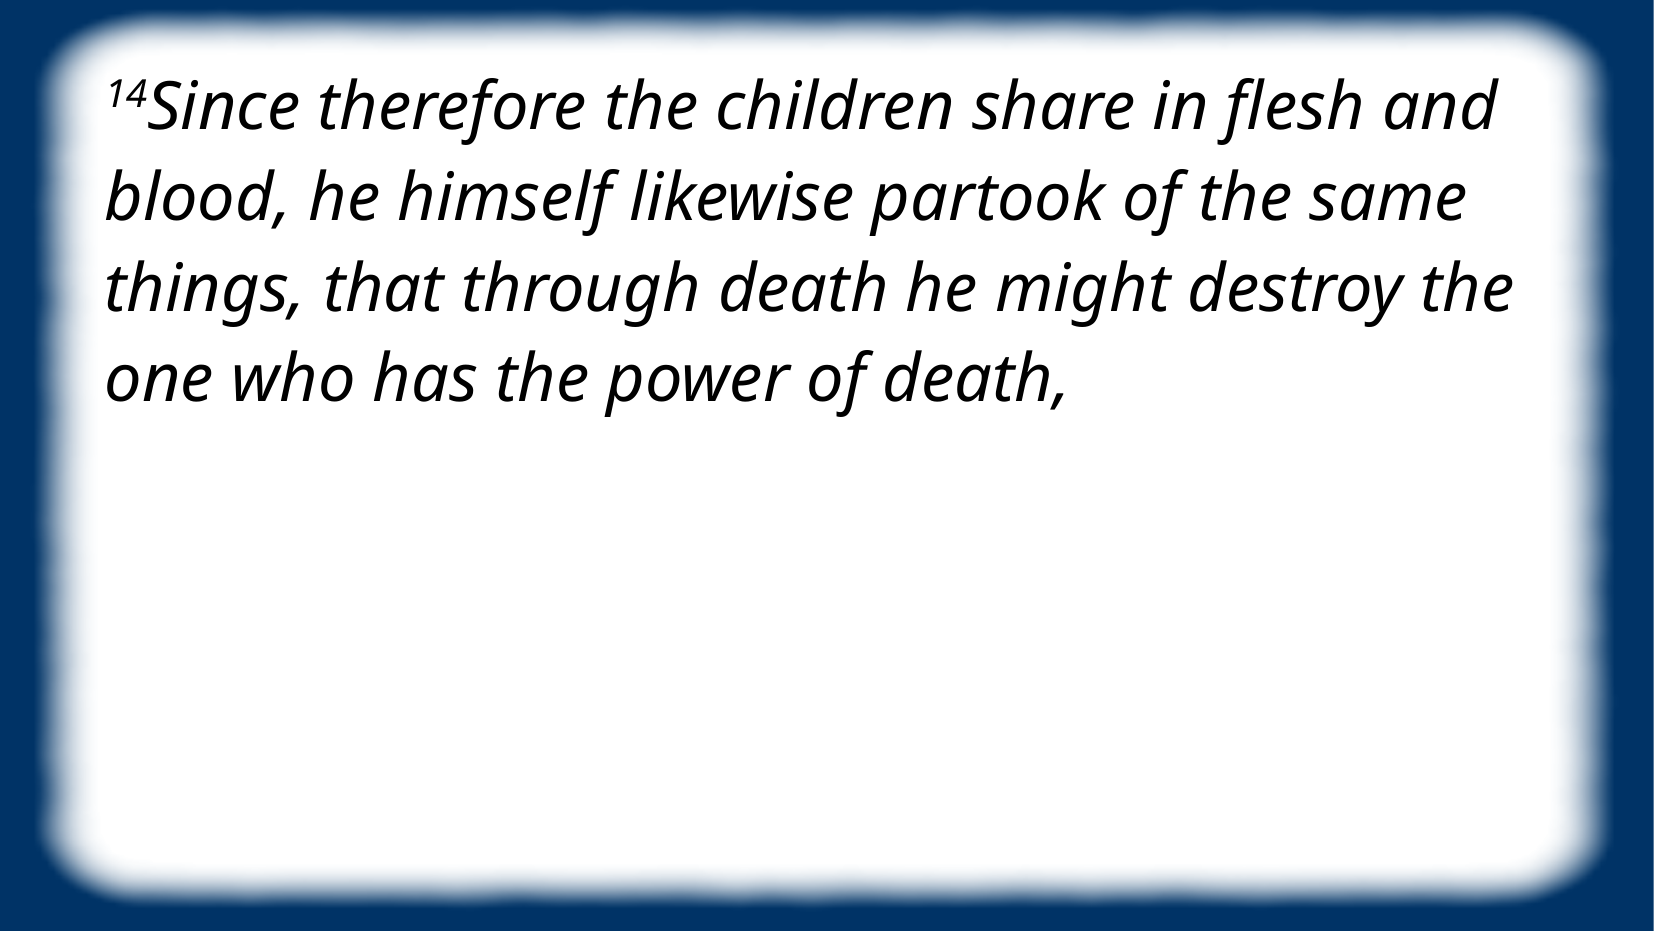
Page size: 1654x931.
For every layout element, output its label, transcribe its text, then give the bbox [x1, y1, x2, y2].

text_box 14Since therefore the children share in flesh and blood, he himself likewise partook of the same things, that through death he might destroy the one who has the power of death, [90, 50, 1546, 916]
picture [0, 0, 1654, 931]
